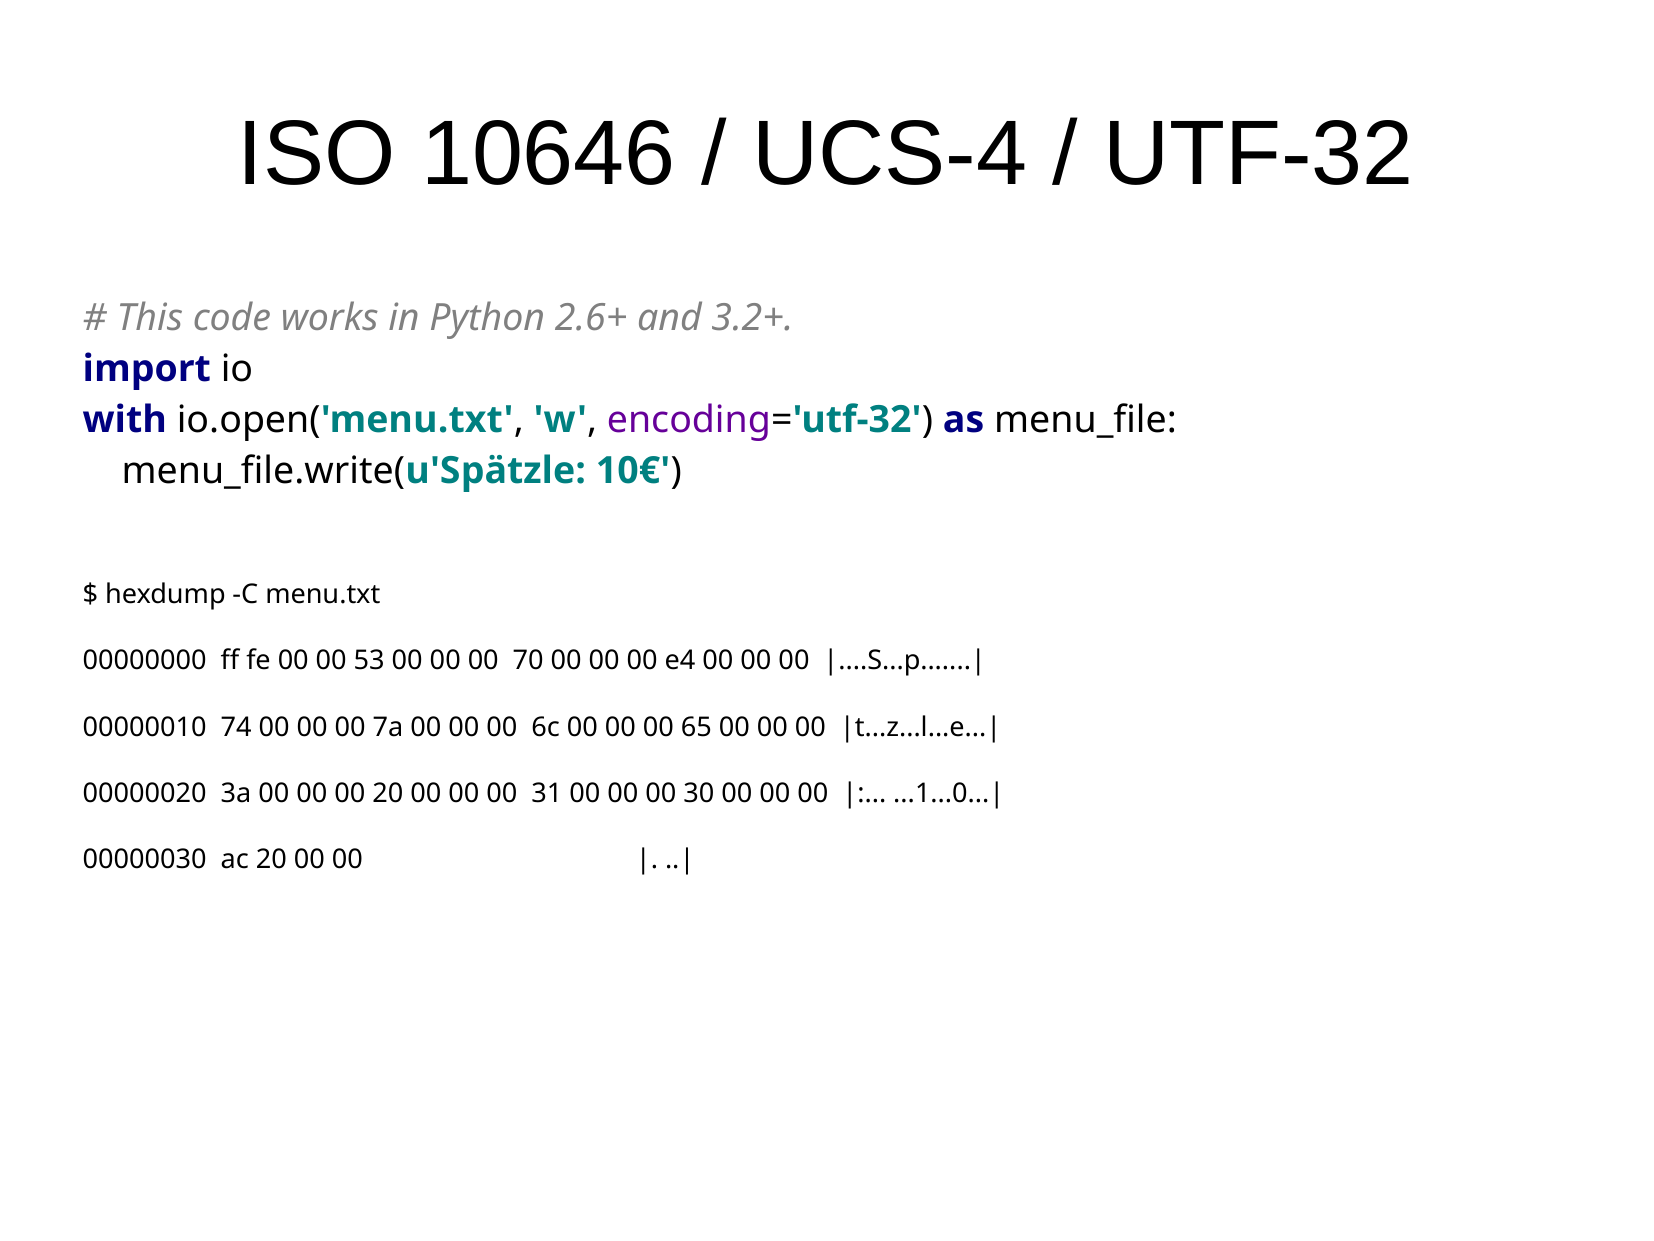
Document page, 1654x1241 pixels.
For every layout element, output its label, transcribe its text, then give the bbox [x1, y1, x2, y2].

list # This code works in Python 2.6+ and 3.2+. import io with io.open('menu.txt', 'w', encoding='utf-32') as menu_file: menu_file.write(u'Spätzle: 10€') $ hexdump -C menu.txt 00000000 ff fe 00 00 53 00 00 00 70 00 00 00 e4 00 00 00 |....S...p.......| 00000010 74 00 00 00 7a 00 00 00 6c 00 00 00 65 00 00 00 |t...z...l...e...| 00000020 3a 00 00 00 20 00 00 00 31 00 00 00 30 00 00 00 |:... ...1...0...| 00000030 ac 20 00 00 |. ..| [82, 290, 1571, 1010]
title ISO 10646 / UCS-4 / UTF-32 [82, 49, 1571, 257]
